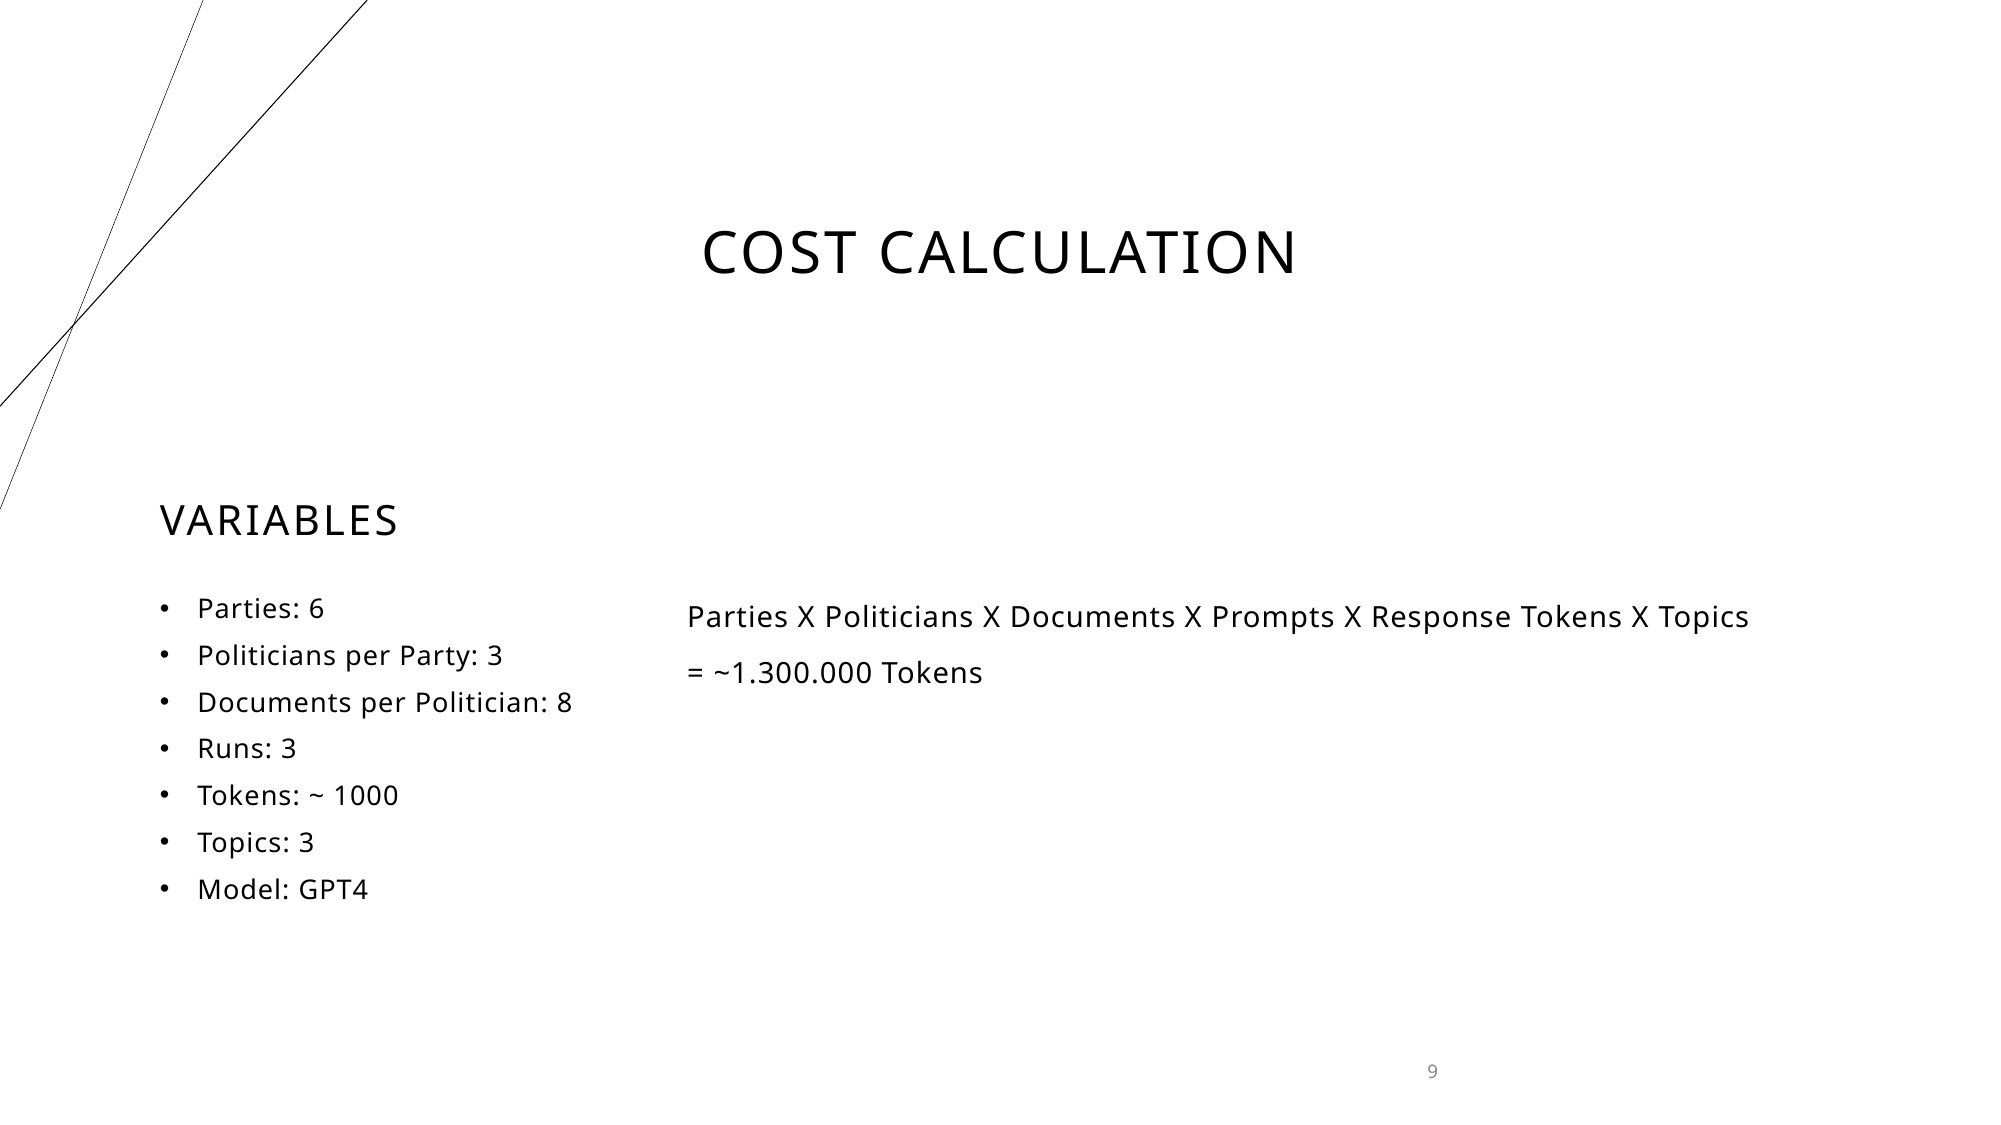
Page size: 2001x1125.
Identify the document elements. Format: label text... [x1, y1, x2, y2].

title Cost Calculation [309, 146, 1691, 364]
list VariaBLes [145, 417, 621, 553]
text_box [1412, 1042, 1863, 1103]
list Parties: 6 Politicians per Party: 3 Documents per Politician: 8 Runs: 3 Tokens: ~ 1000 Topics: 3 Model: GPT4 [145, 590, 621, 919]
list Parties X Politicians X Documents X Prompts X Response Tokens X Topics = ~1.300.000 Tokens [672, 590, 1788, 919]
